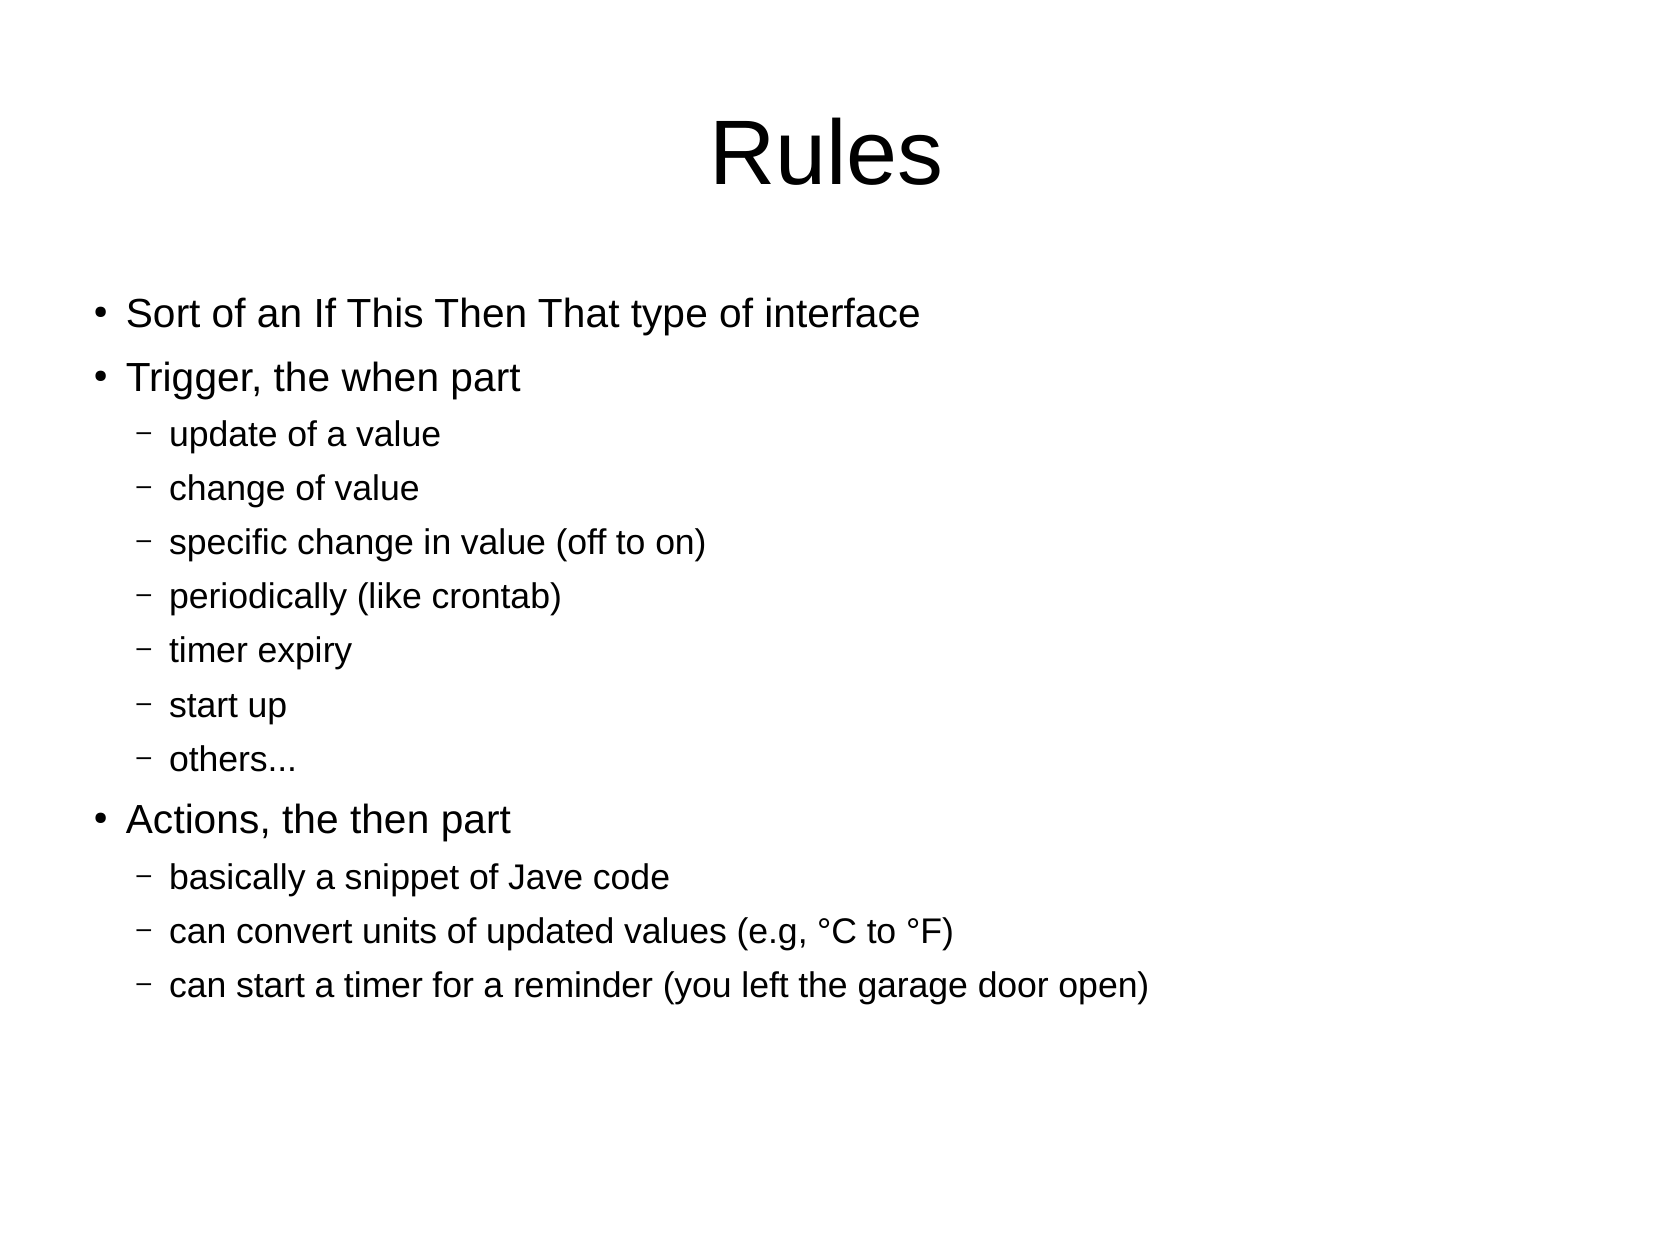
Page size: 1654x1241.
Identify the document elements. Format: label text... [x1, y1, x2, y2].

title Rules [82, 49, 1571, 257]
list Sort of an If This Then That type of interface Trigger, the when part update of a value change of value specific change in value (off to on) periodically (like crontab) timer expiry start up others... Actions, the then part basically a snippet of Jave code can convert units of updated values (e.g, °C to °F) can start a timer for a reminder (you left the garage door open) [82, 290, 1571, 1010]
